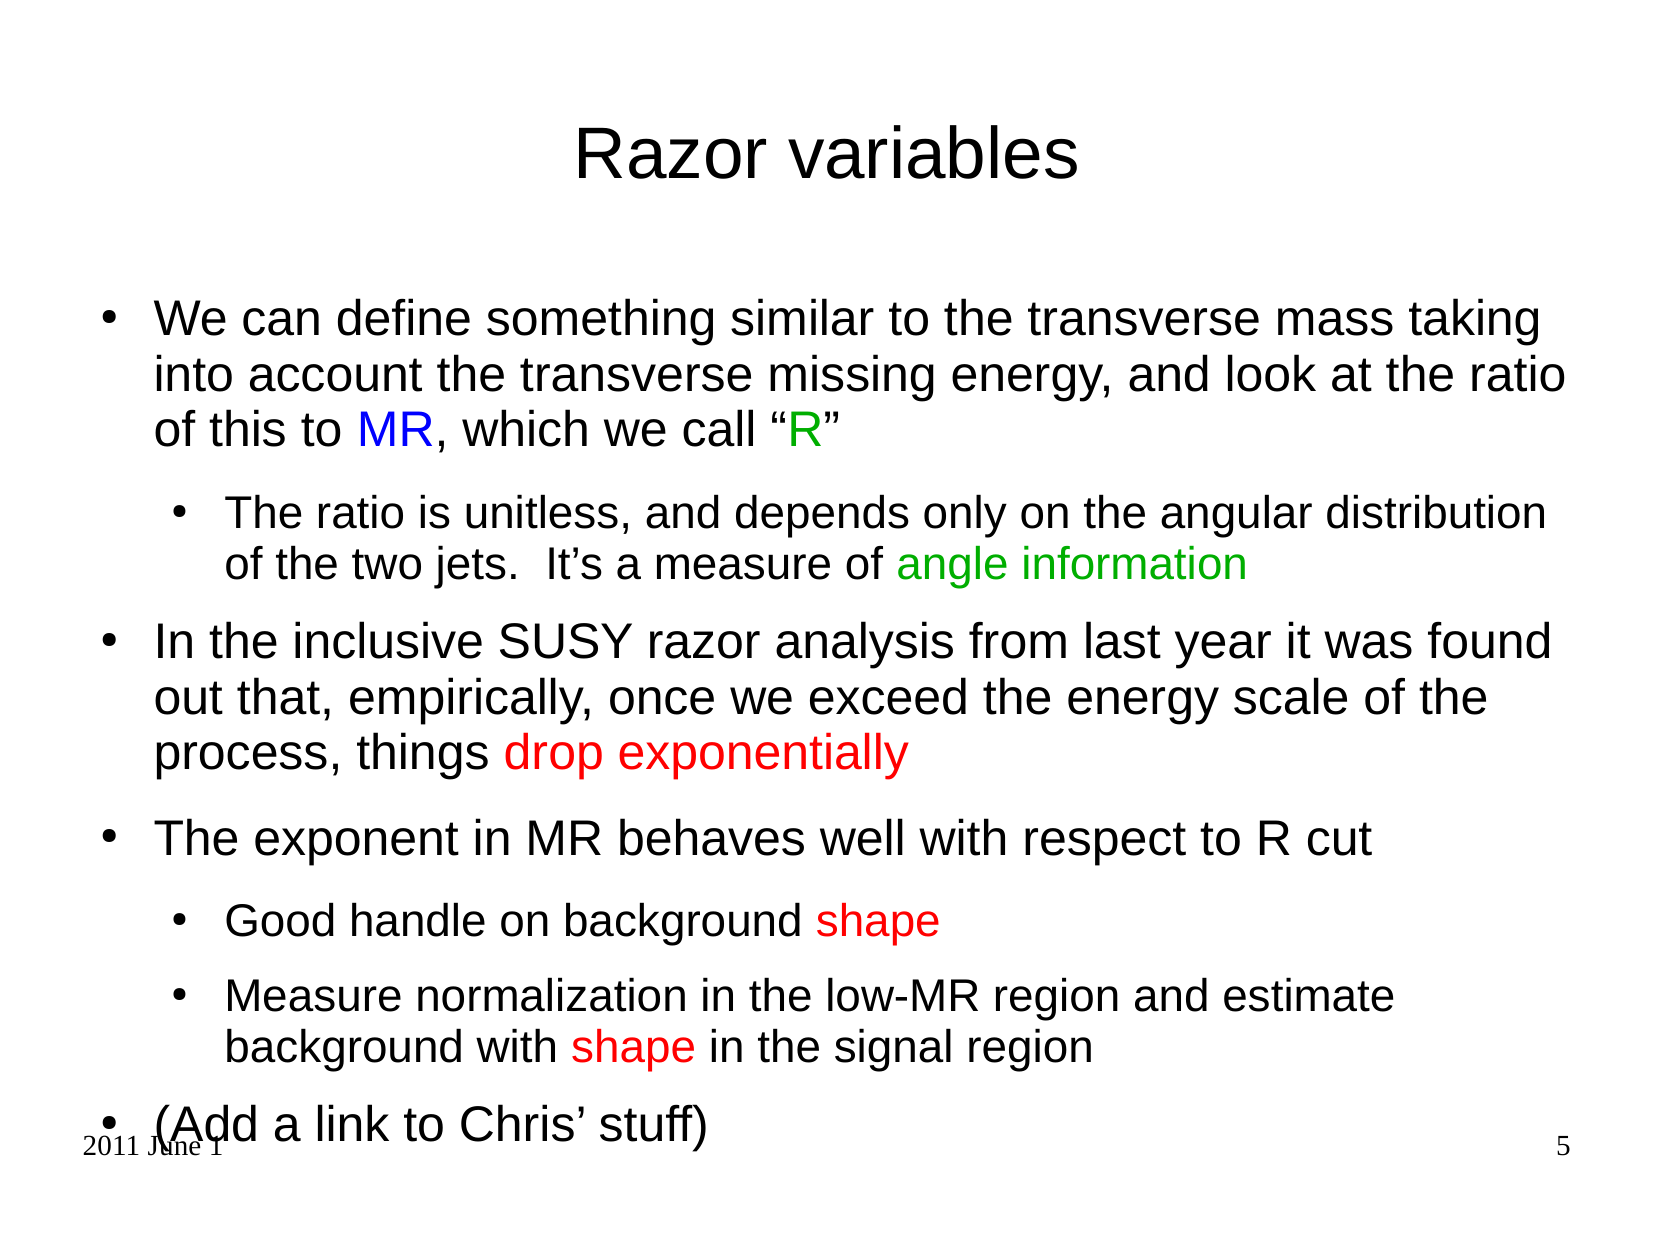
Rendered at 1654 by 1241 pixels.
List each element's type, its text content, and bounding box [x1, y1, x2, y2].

title Razor variables [82, 56, 1571, 250]
list We can define something similar to the transverse mass taking into account the transverse missing energy, and look at the ratio of this to MR, which we call “R” The ratio is unitless, and depends only on the angular distribution of the two jets. It’s a measure of angle information In the inclusive SUSY razor analysis from last year it was found out that, empirically, once we exceed the energy scale of the process, things drop exponentially The exponent in MR behaves well with respect to R cut Good handle on background shape Measure normalization in the low-MR region and estimate background with shape in the signal region (Add a link to Chris’ stuff) [82, 290, 1571, 1152]
